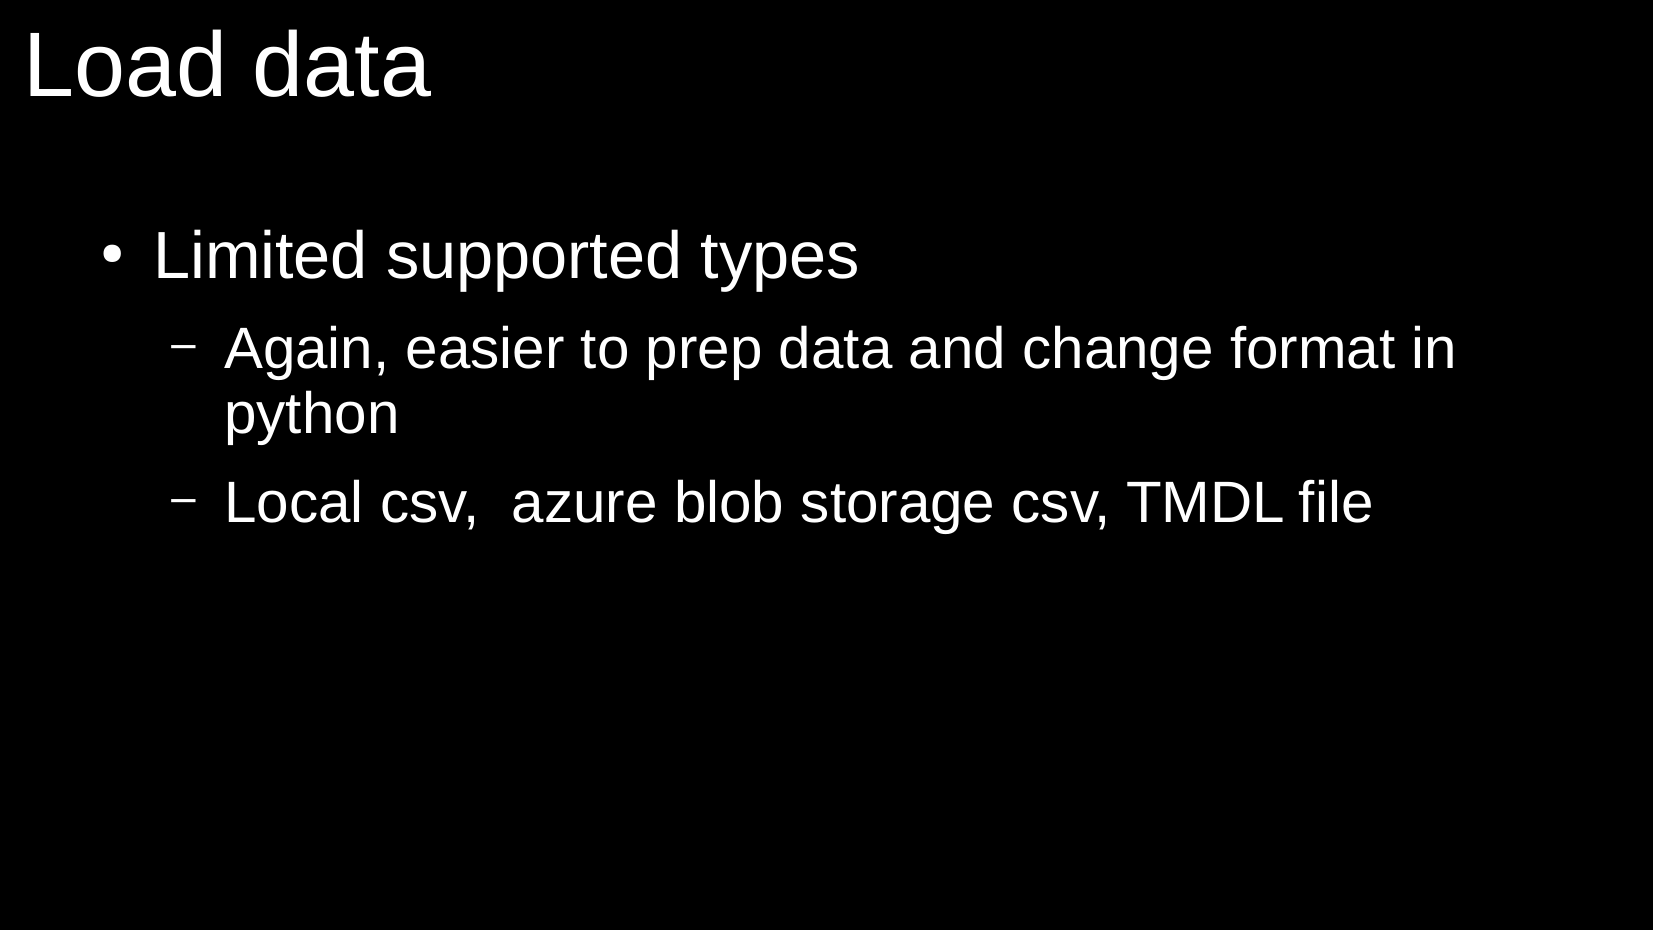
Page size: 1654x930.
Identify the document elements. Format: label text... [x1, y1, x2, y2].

list Limited supported types Again, easier to prep data and change format in python Local csv, azure blob storage csv, TMDL file [82, 217, 1571, 757]
title Load data [23, 11, 1588, 119]
